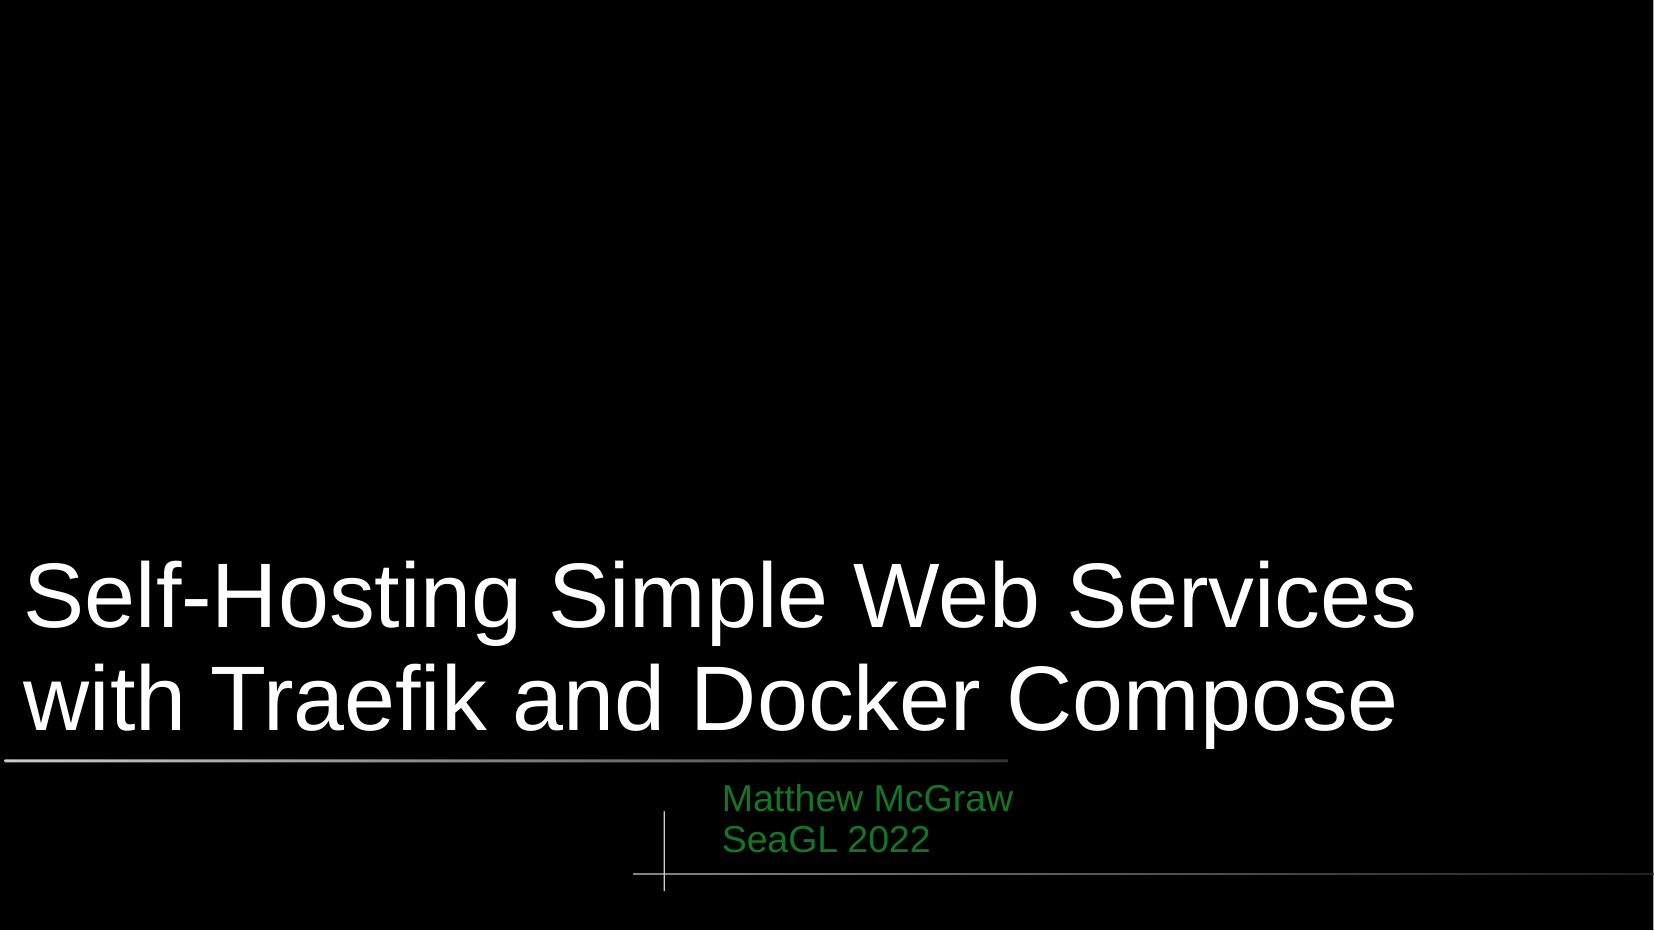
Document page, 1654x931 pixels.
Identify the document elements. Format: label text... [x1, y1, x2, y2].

text_box Matthew McGraw SeaGL 2022 [707, 769, 1495, 869]
title Self-Hosting Simple Web Services with Traefik and Docker Compose [23, 544, 1501, 751]
